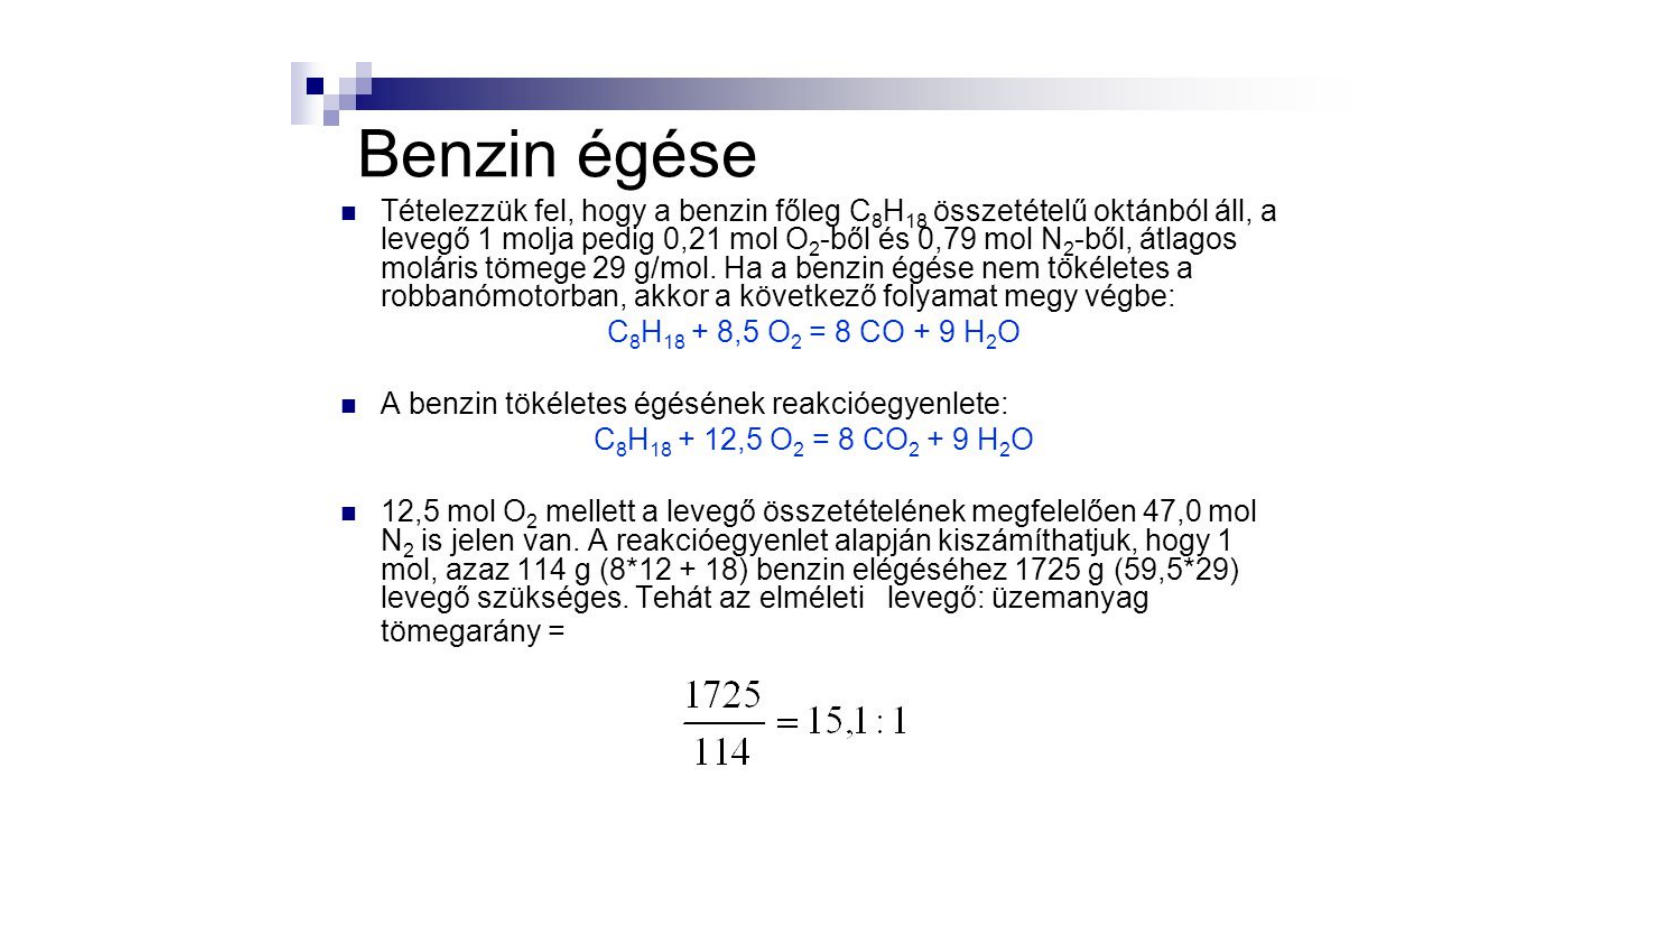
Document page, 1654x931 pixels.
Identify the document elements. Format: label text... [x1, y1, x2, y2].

title Burning of fuel [82, 37, 1571, 193]
picture [291, 62, 1367, 869]
